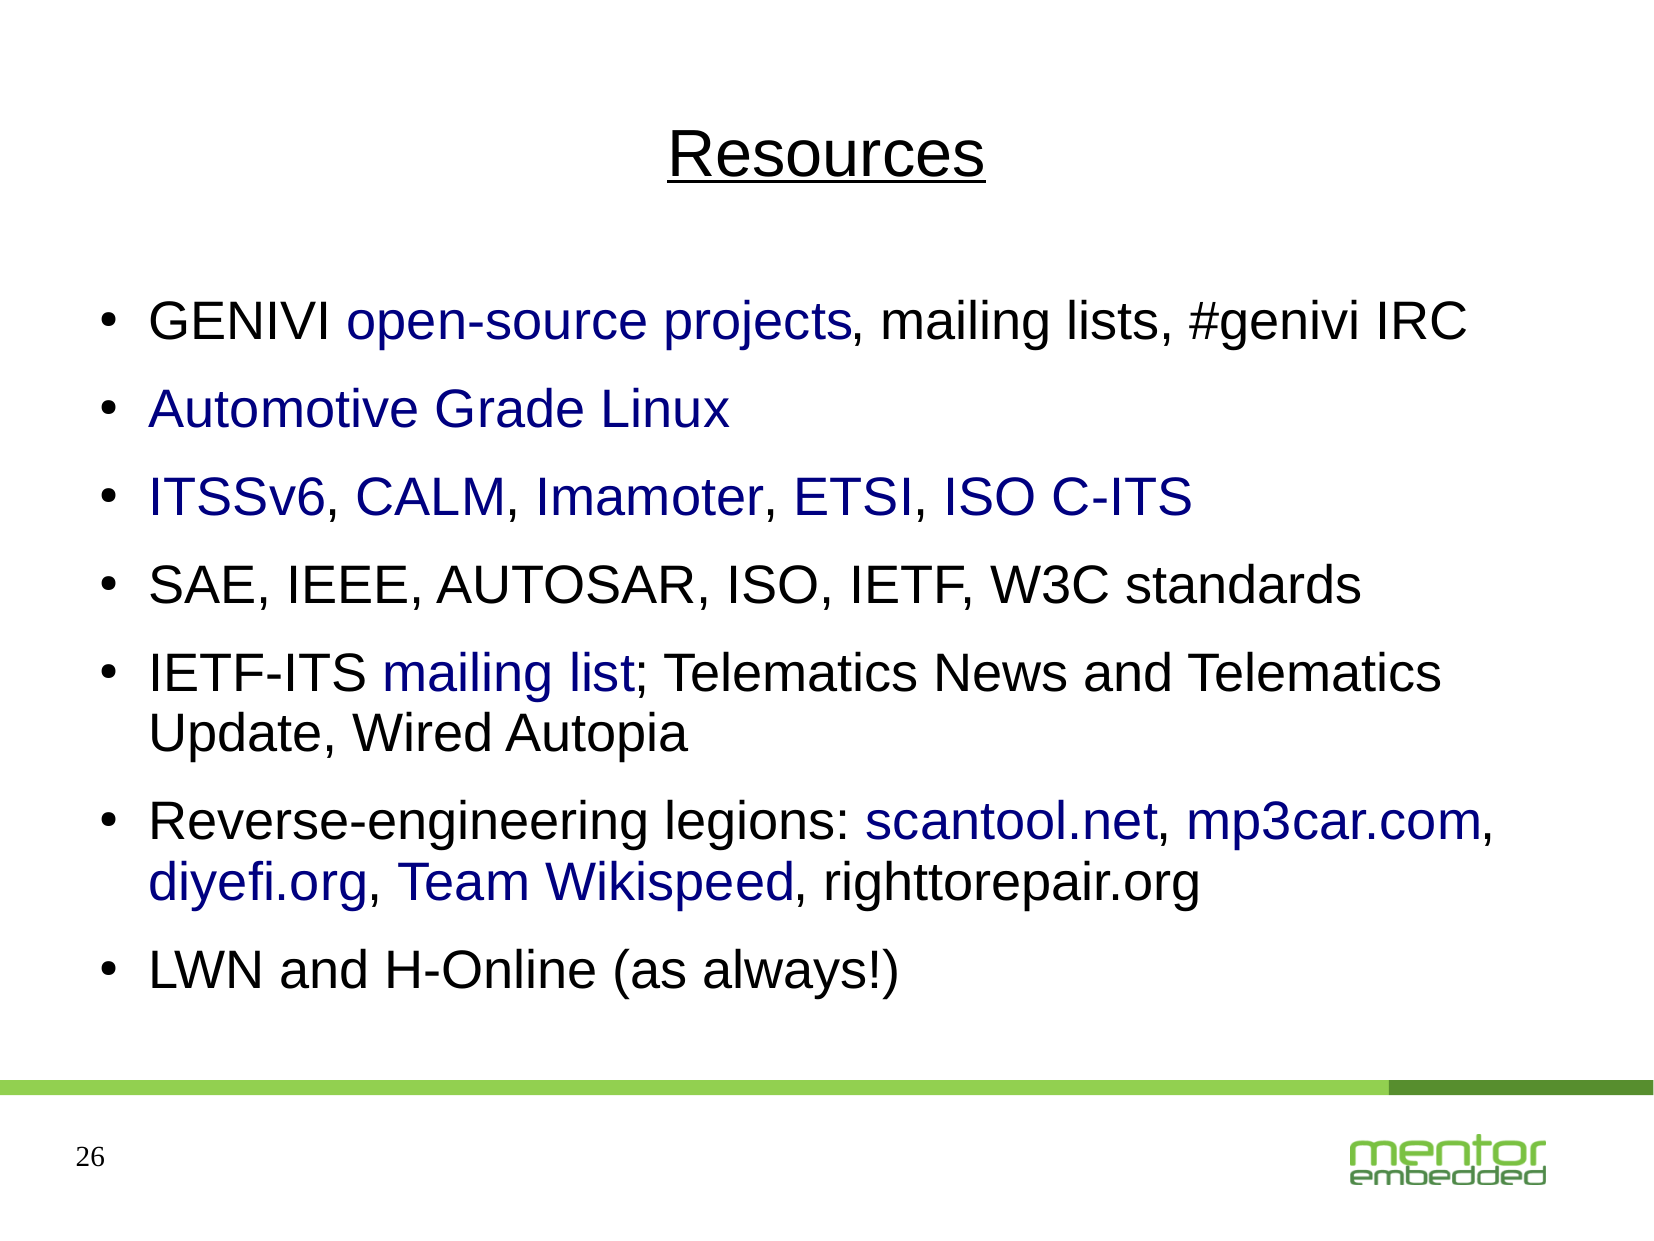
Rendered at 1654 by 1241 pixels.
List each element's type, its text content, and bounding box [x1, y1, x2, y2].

list GENIVI open-source projects, mailing lists, #genivi IRC Automotive Grade Linux ITSSv6, CALM, Imamoter, ETSI, ISO C-ITS SAE, IEEE, AUTOSAR, ISO, IETF, W3C standards IETF-ITS mailing list; Telematics News and Telematics Update, Wired Autopia Reverse-engineering legions: scantool.net, mp3car.com, diyefi.org, Team Wikispeed, righttorepair.org LWN and H-Online (as always!) [82, 290, 1538, 1010]
title Resources [82, 49, 1571, 257]
picture [1350, 1134, 1546, 1185]
